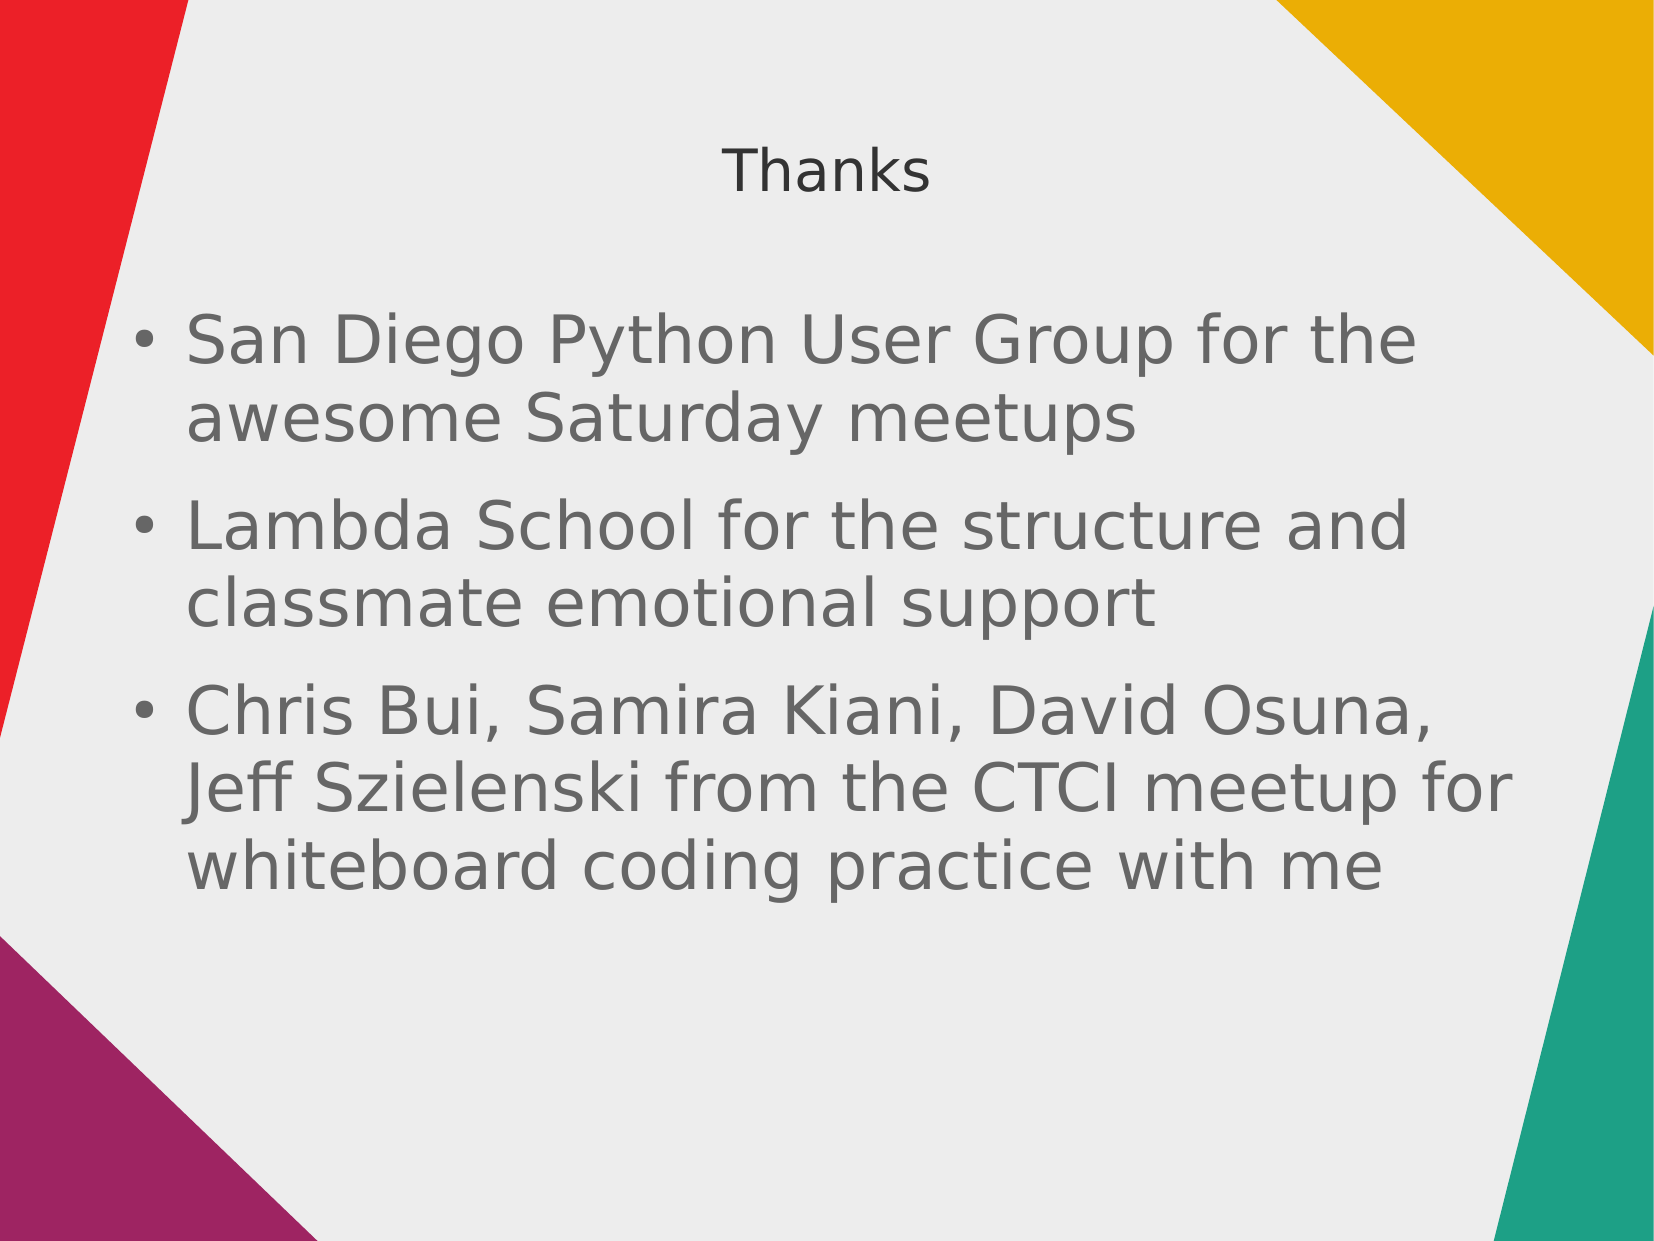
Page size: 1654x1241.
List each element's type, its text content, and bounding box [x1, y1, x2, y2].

title Thanks [114, 73, 1539, 271]
list San Diego Python User Group for the awesome Saturday meetups Lambda School for the structure and classmate emotional support Chris Bui, Samira Kiani, David Osuna, Jeff Szielenski from the CTCI meetup for whiteboard coding practice with me [114, 302, 1539, 1033]
